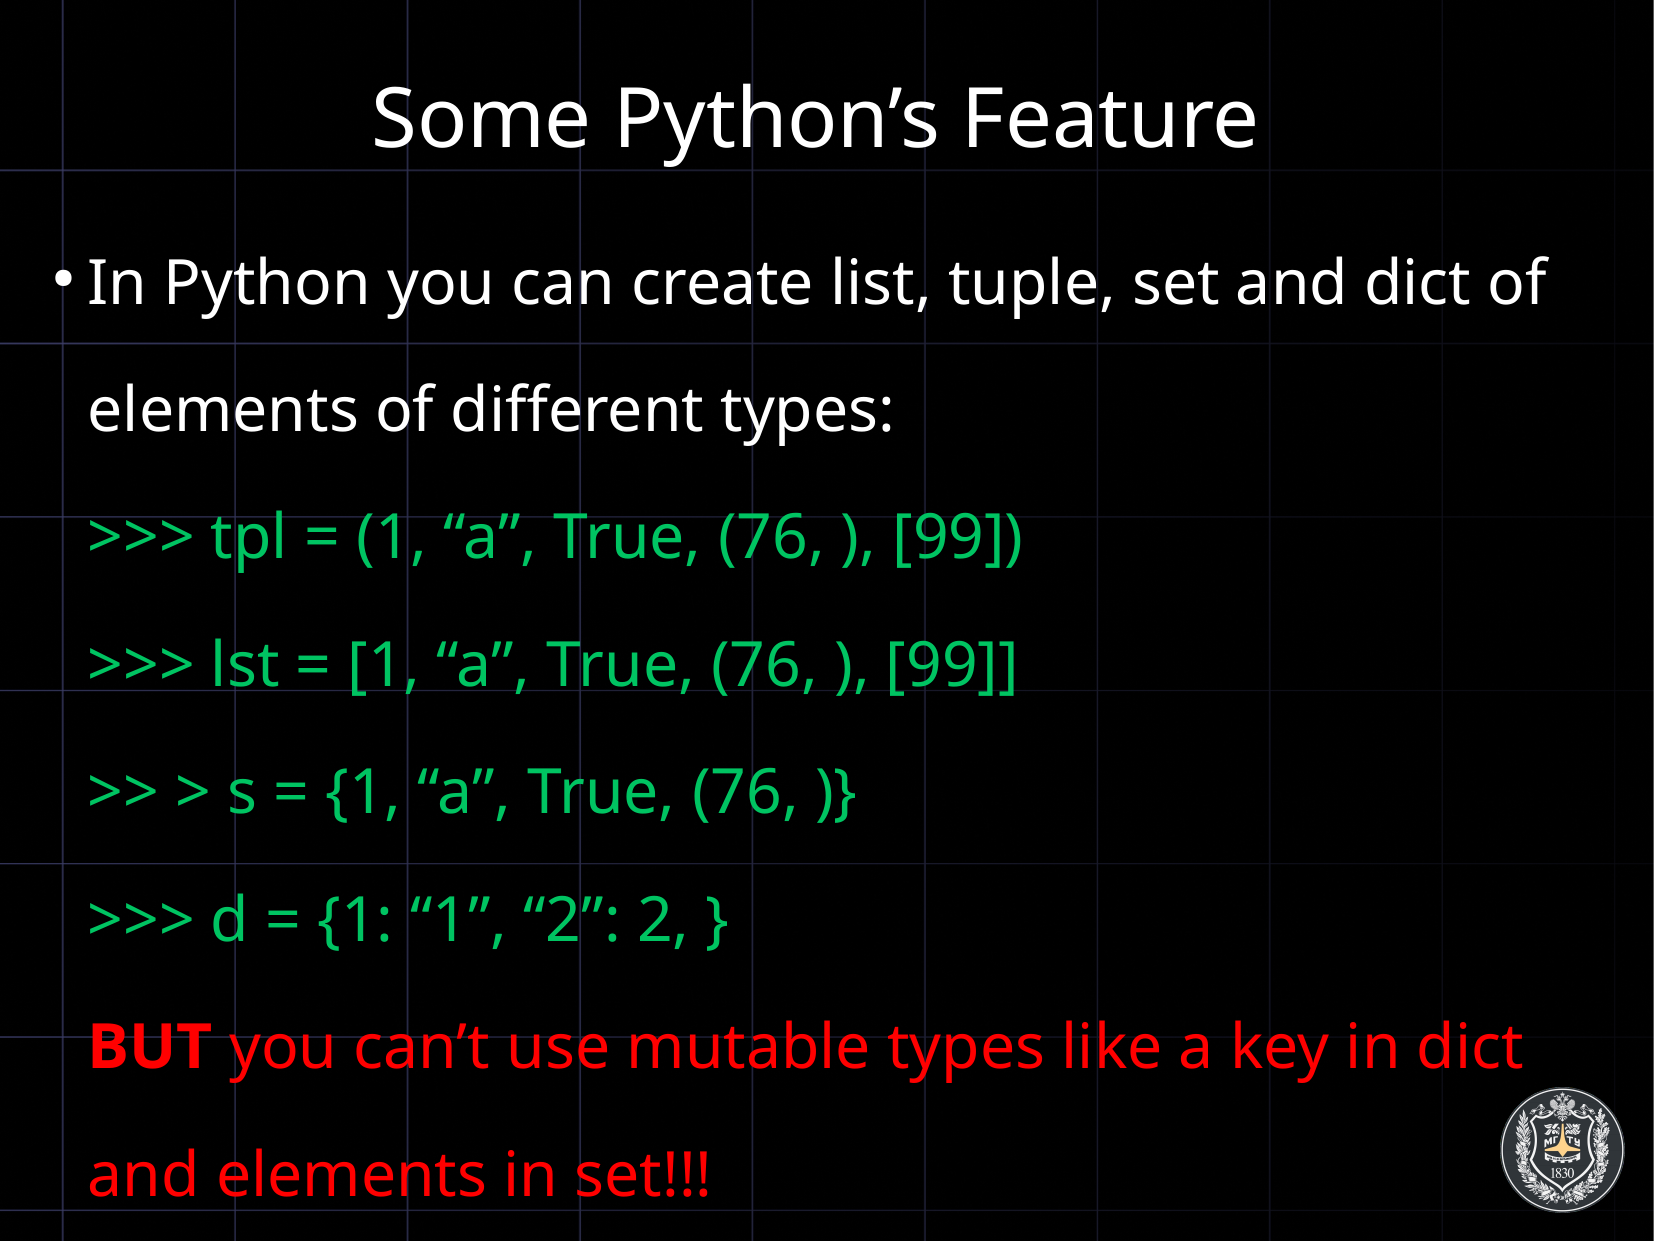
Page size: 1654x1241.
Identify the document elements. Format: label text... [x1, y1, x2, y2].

text_box In Python you can create list, tuple, set and dict of elements of different types: >>> tpl = (1, “a”, True, (76, ), [99]) >>> lst = [1, “a”, True, (76, ), [99]] >> > s = {1, “a”, True, (76, )} >>> d = {1: “1”, “2”: 2, } BUT you can’t use mutable types like a key in dict and elements in set!!! [37, 187, 1613, 1099]
title Some Python’s Feature [82, 37, 1571, 187]
picture [0, 0, 1654, 1241]
